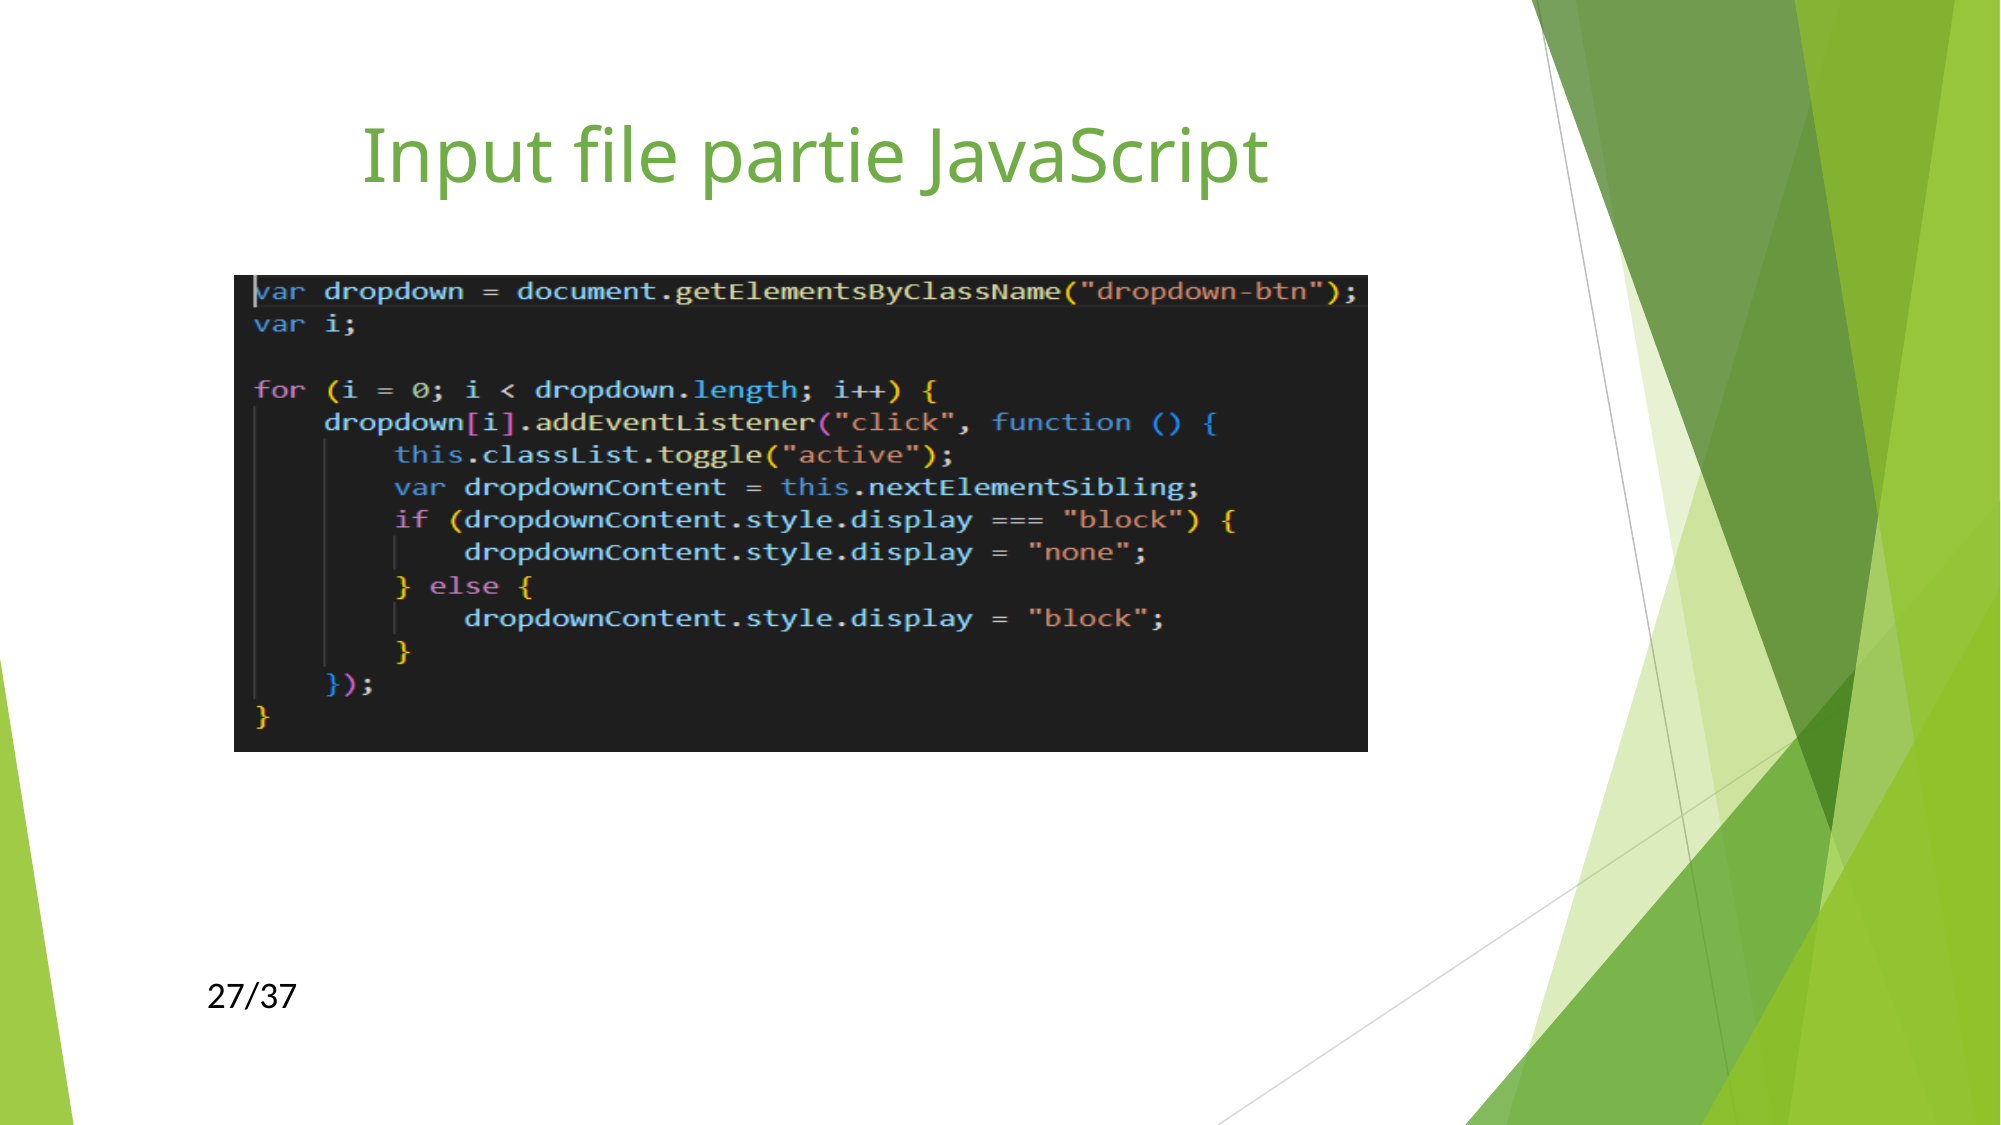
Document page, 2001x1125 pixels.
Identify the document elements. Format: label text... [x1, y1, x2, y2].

title Input file partie JavaScript [111, 99, 1522, 215]
picture [234, 275, 1368, 752]
text_box 27/37 [191, 963, 410, 1025]
